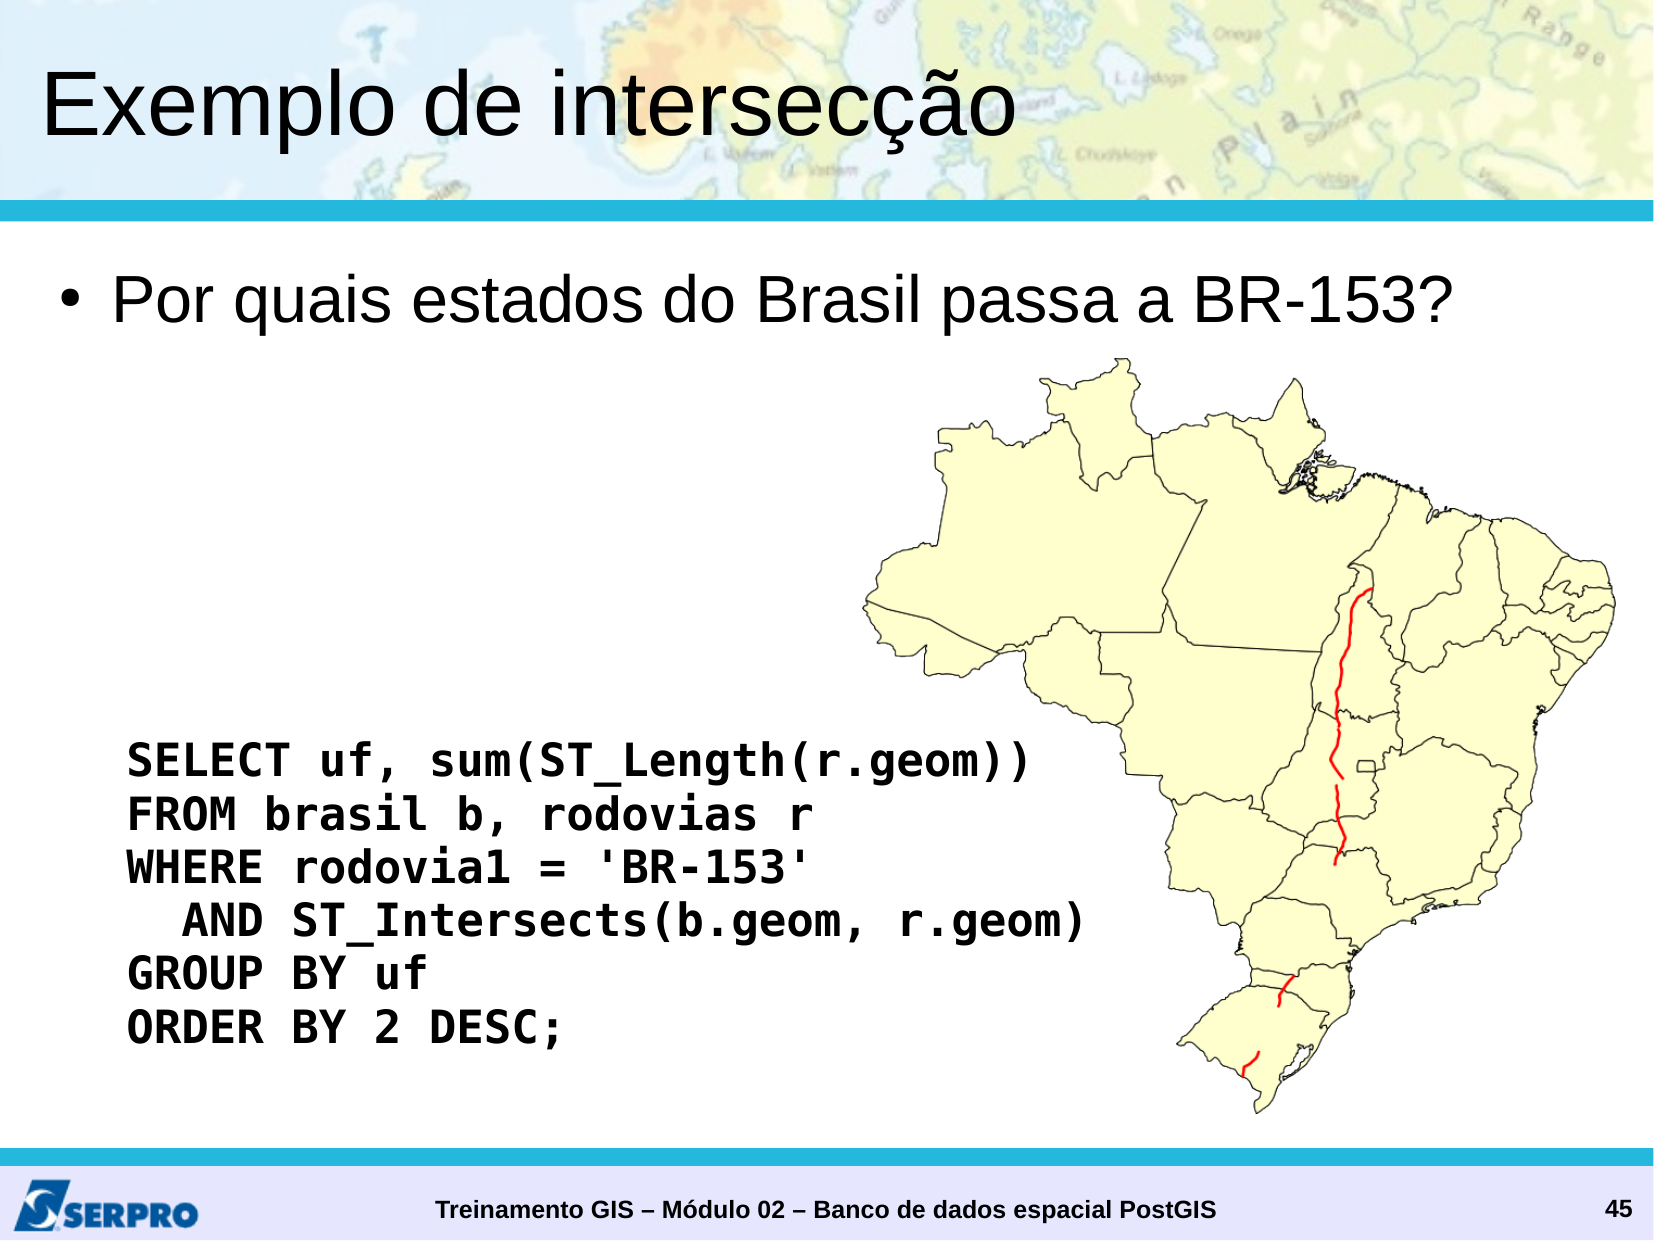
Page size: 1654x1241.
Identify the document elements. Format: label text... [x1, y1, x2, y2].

picture [10, 1177, 201, 1235]
text_box SELECT uf, sum(ST_Length(r.geom)) FROM brasil b, rodovias r WHERE rodovia1 = 'BR-153' AND ST_Intersects(b.geom, r.geom) GROUP BY uf ORDER BY 2 DESC; [111, 726, 1283, 1102]
list Por quais estados do Brasil passa a BR-153? [40, 261, 1616, 1081]
title Exemplo de intersecção [40, 49, 1614, 159]
picture [862, 357, 1616, 1114]
